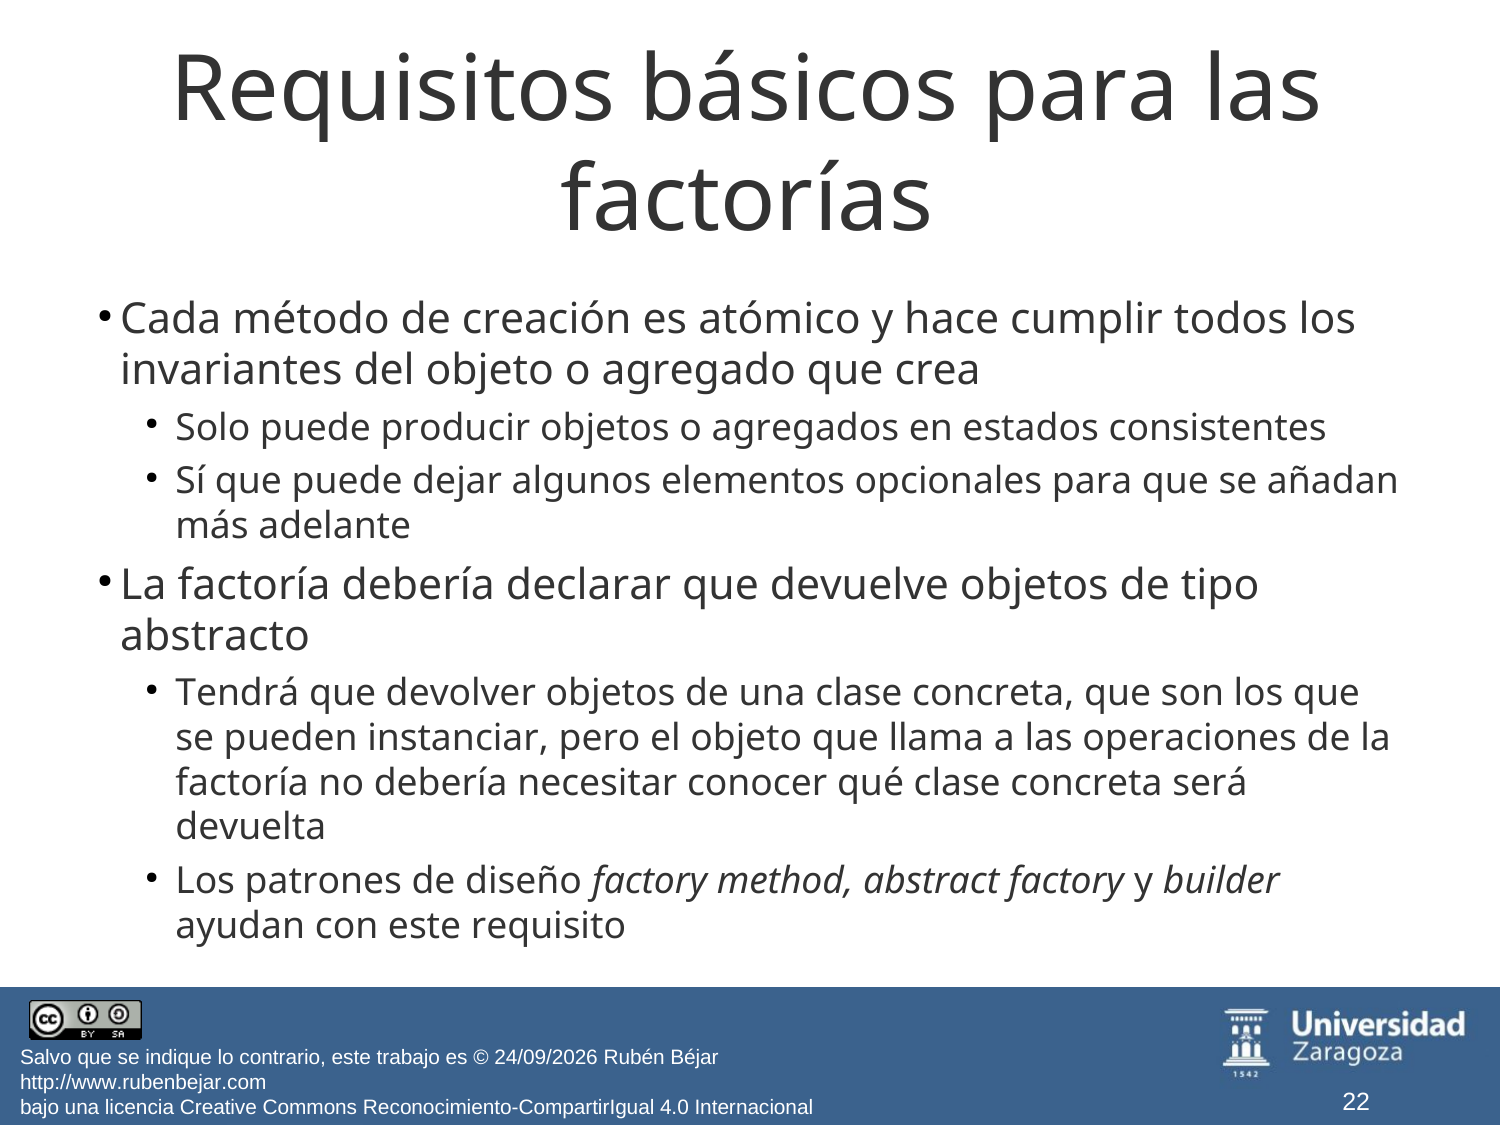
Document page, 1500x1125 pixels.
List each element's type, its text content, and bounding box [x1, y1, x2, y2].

picture [0, 987, 1500, 1125]
title Requisitos básicos para las factorías [74, 21, 1420, 257]
list Cada método de creación es atómico y hace cumplir todos los invariantes del objeto o agregado que crea Solo puede producir objetos o agregados en estados consistentes Sí que puede dejar algunos elementos opcionales para que se añadan más adelante La factoría debería declarar que devuelve objetos de tipo abstracto Tendrá que devolver objetos de una clase concreta, que son los que se pueden instanciar, pero el objeto que llama a las operaciones de la factoría no debería necesitar conocer qué clase concreta será devuelta Los patrones de diseño factory method, abstract factory y builder ayudan con este requisito [82, 283, 1418, 957]
